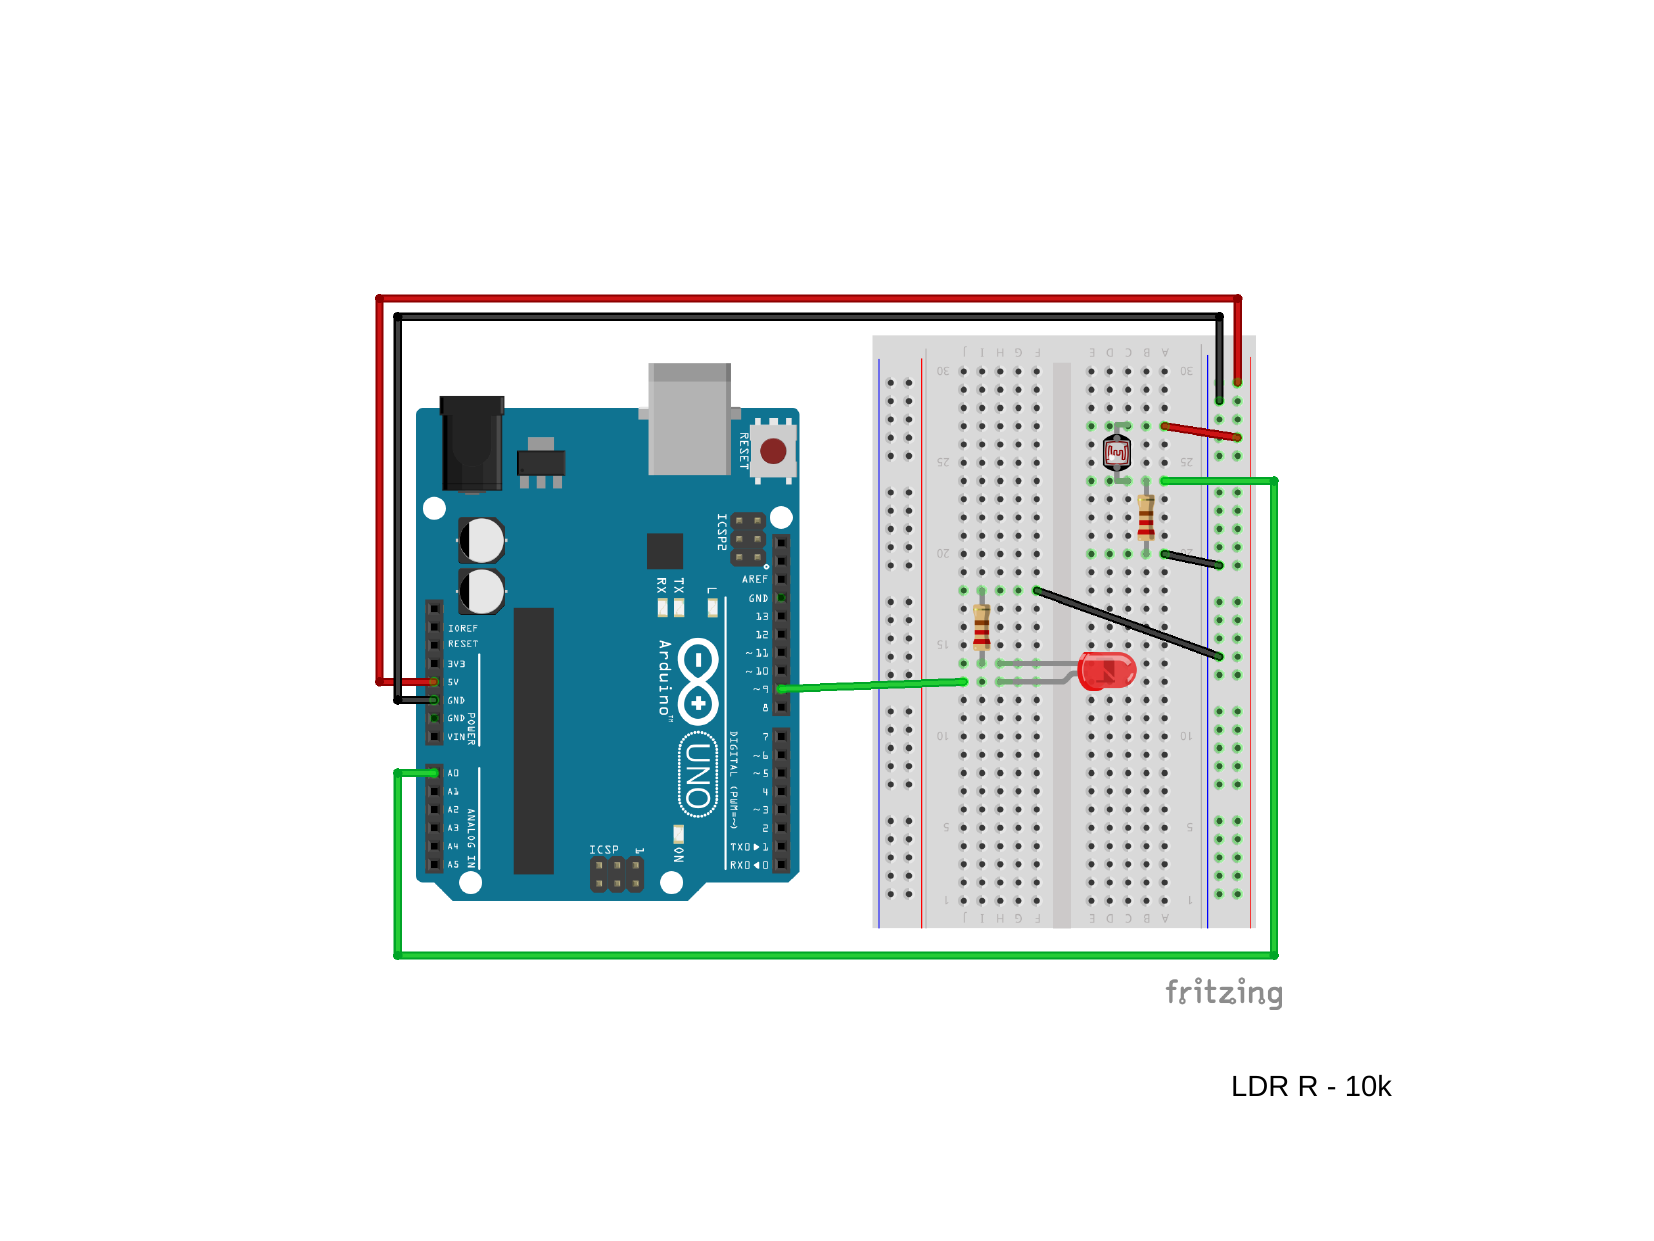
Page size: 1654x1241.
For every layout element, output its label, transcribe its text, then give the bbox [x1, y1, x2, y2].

picture [371, 290, 1282, 1010]
text_box LDR R - 10k [1216, 1062, 1560, 1111]
